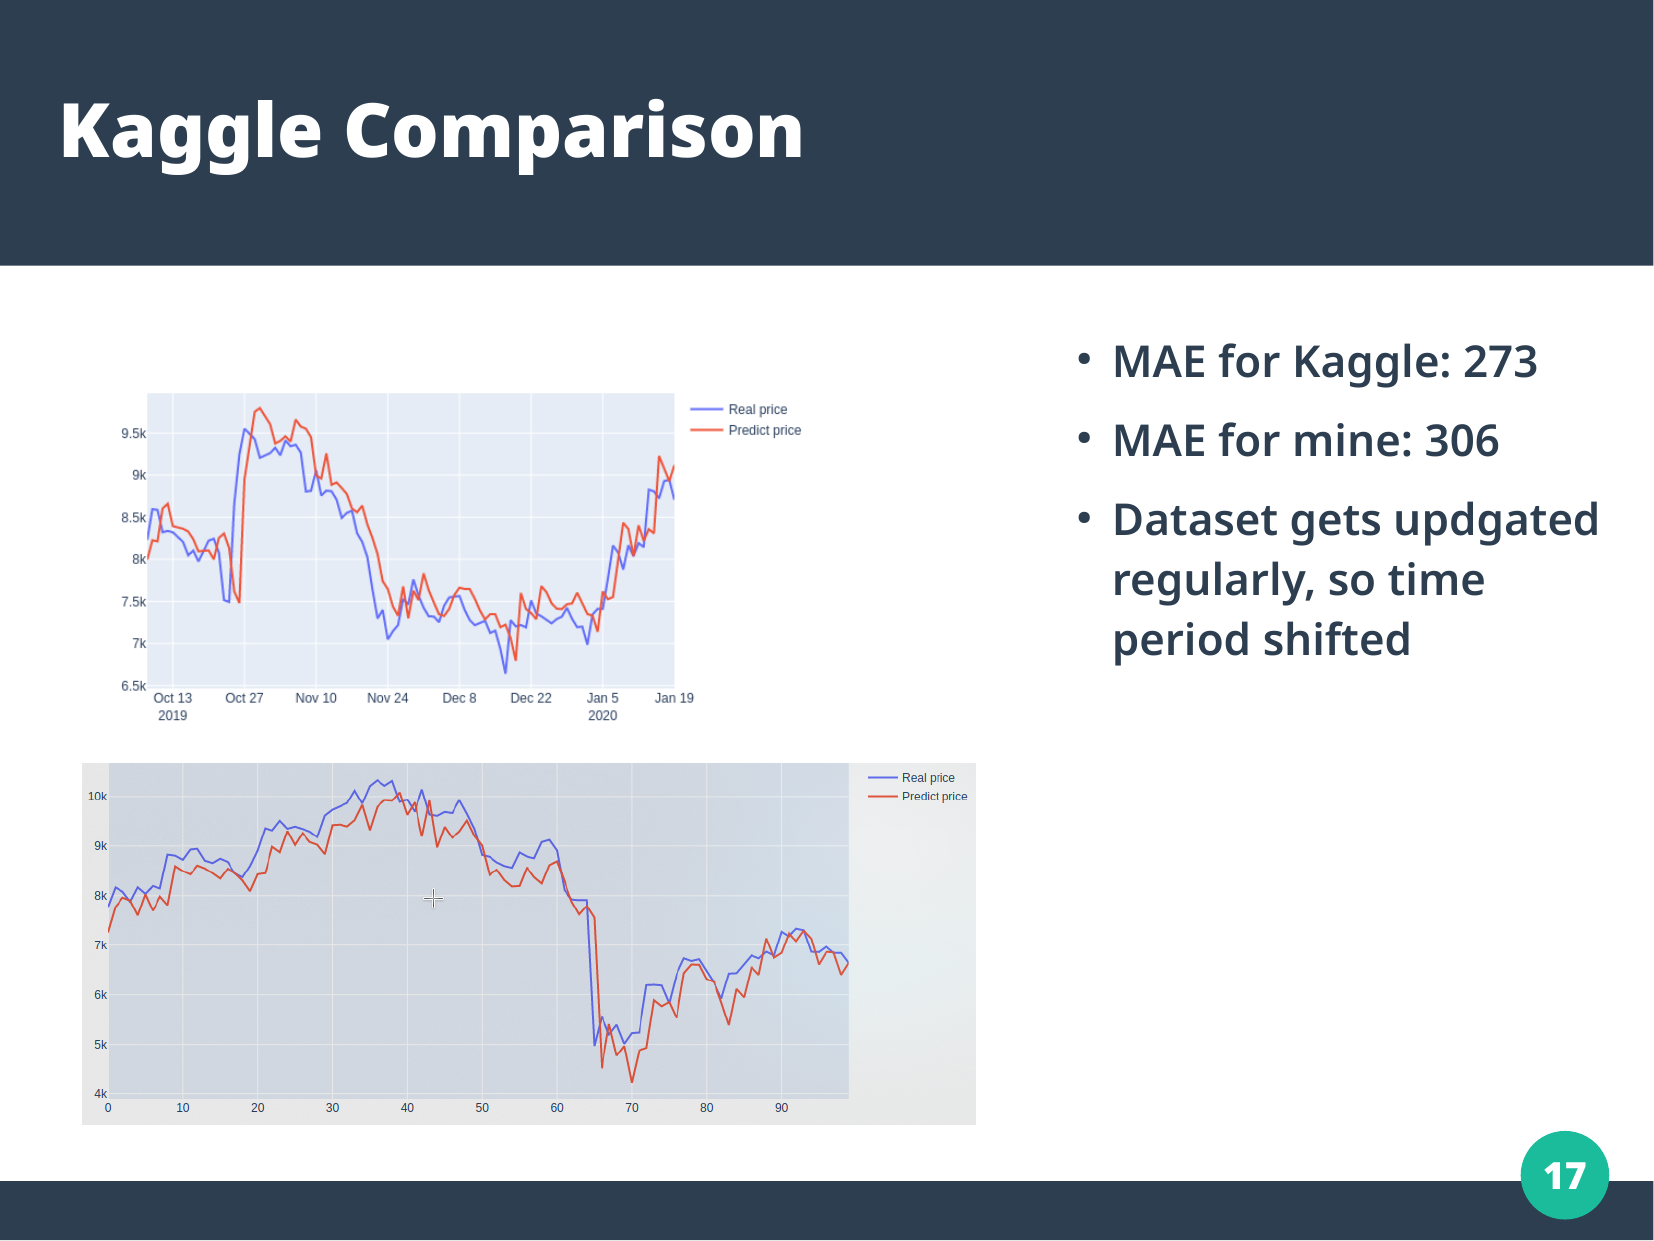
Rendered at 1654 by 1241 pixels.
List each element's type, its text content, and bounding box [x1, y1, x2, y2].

picture [60, 284, 976, 1126]
list MAE for Kaggle: 273 MAE for mine: 306 Dataset gets updgated regularly, so time period shifted [1065, 330, 1606, 676]
title Kaggle Comparison [59, 49, 1595, 207]
